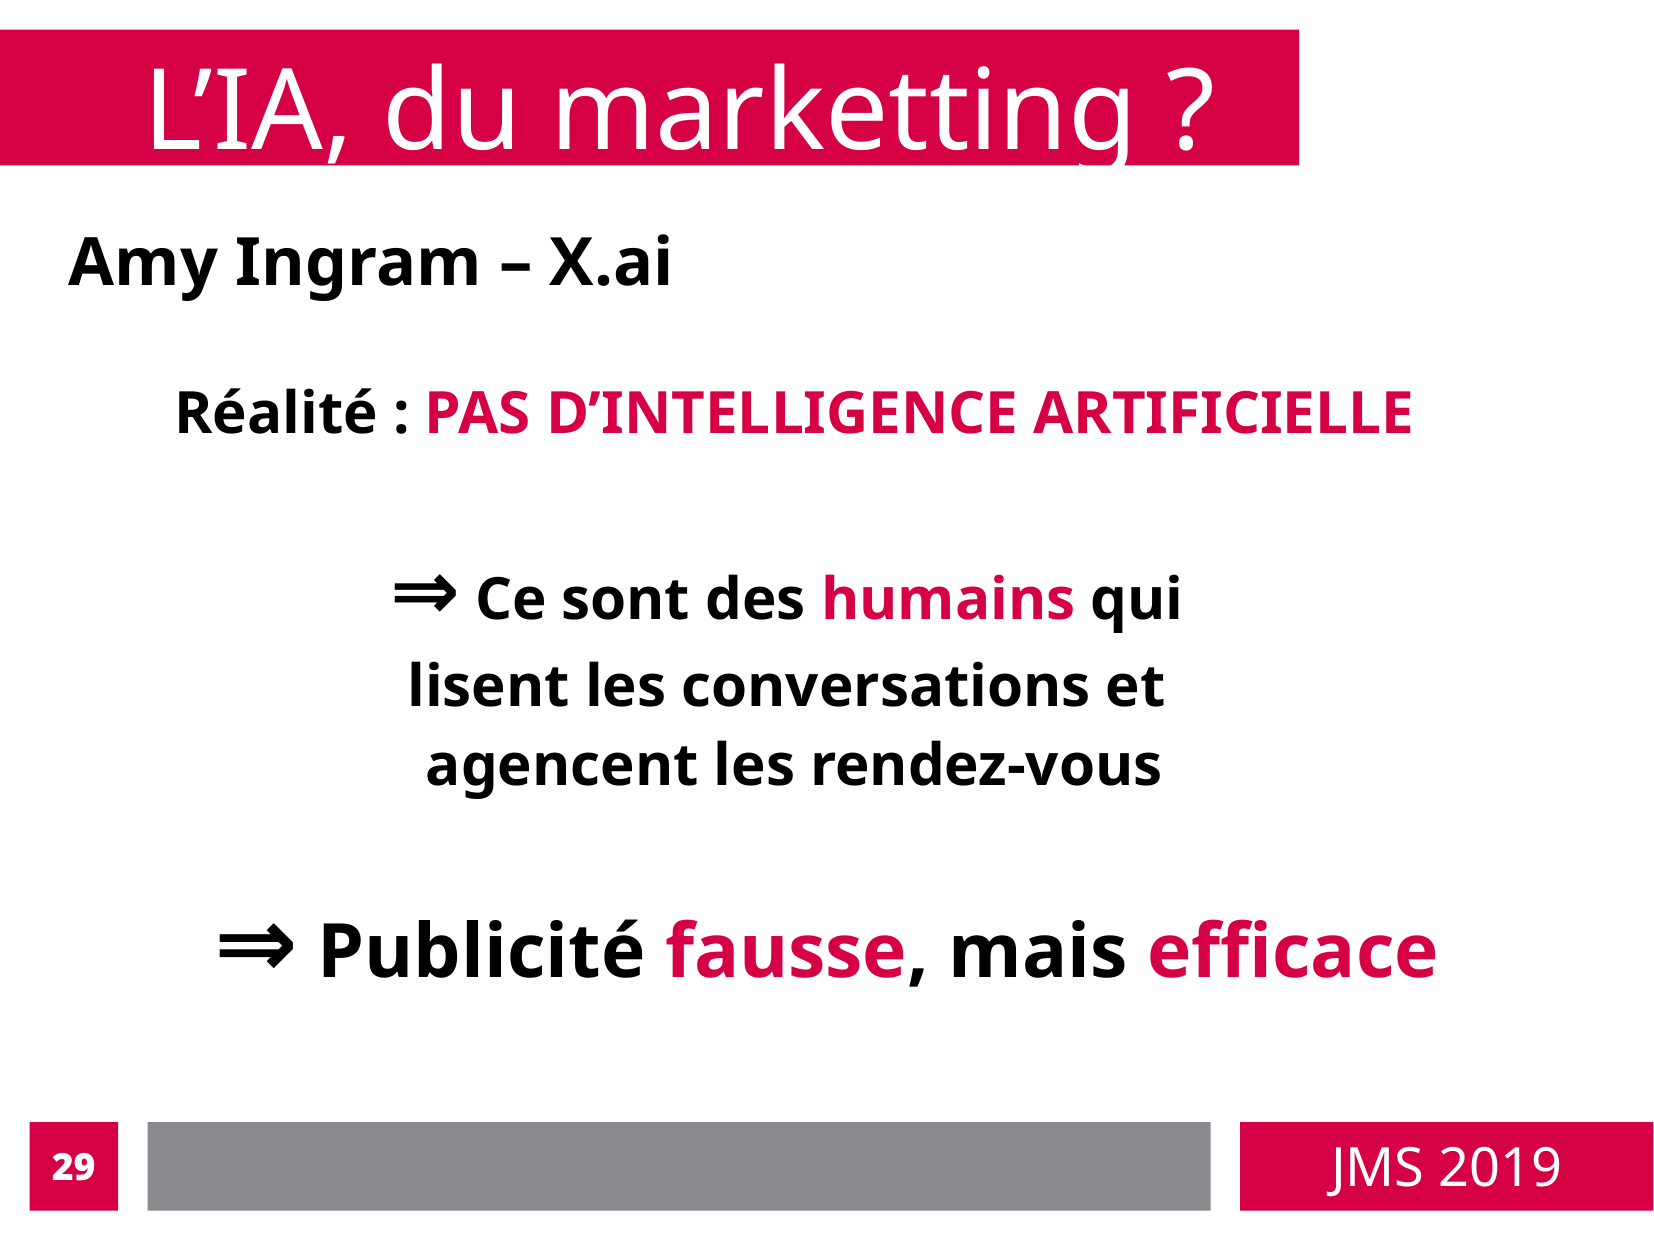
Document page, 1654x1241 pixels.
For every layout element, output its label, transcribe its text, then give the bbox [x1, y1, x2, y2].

text_box Réalité : PAS D’INTELLIGENCE ARTIFICIELLE ⇒ Ce sont des humains qui lisent les conversations et agencent les rendez-vous [59, 395, 1530, 779]
title L’IA, du marketting ? [0, 29, 1229, 178]
text_box Amy Ingram – X.ai [0, 178, 795, 461]
text_box ⇒ Publicité fausse, mais efficace [53, 844, 1601, 1034]
